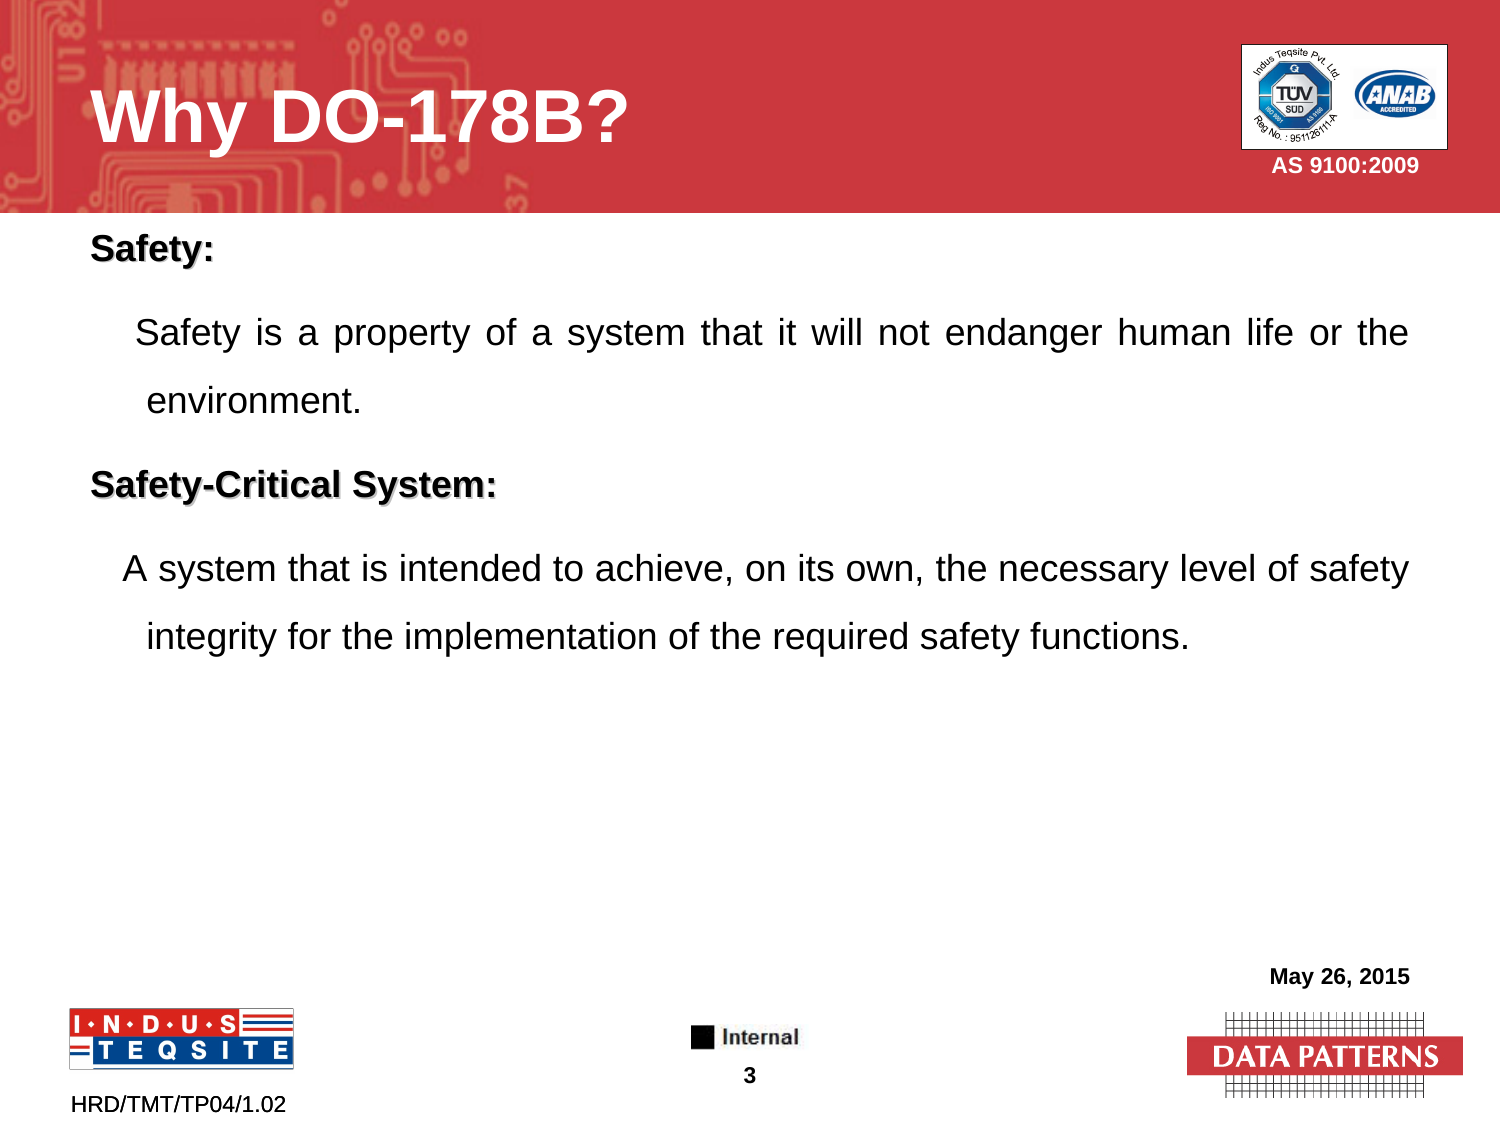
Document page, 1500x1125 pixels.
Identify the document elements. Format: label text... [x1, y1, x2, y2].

title Why DO-178B? [75, 37, 863, 188]
picture [69, 1008, 295, 1074]
picture [691, 1024, 809, 1051]
text_box Safety: Safety is a property of a system that it will not endanger human life or the environment. Safety-Critical System: A system that is intended to achieve, on its own, the necessary level of safety integrity for the implementation of the required safety functions. [75, 221, 1426, 964]
picture [0, 0, 1500, 213]
picture [1187, 1012, 1463, 1098]
